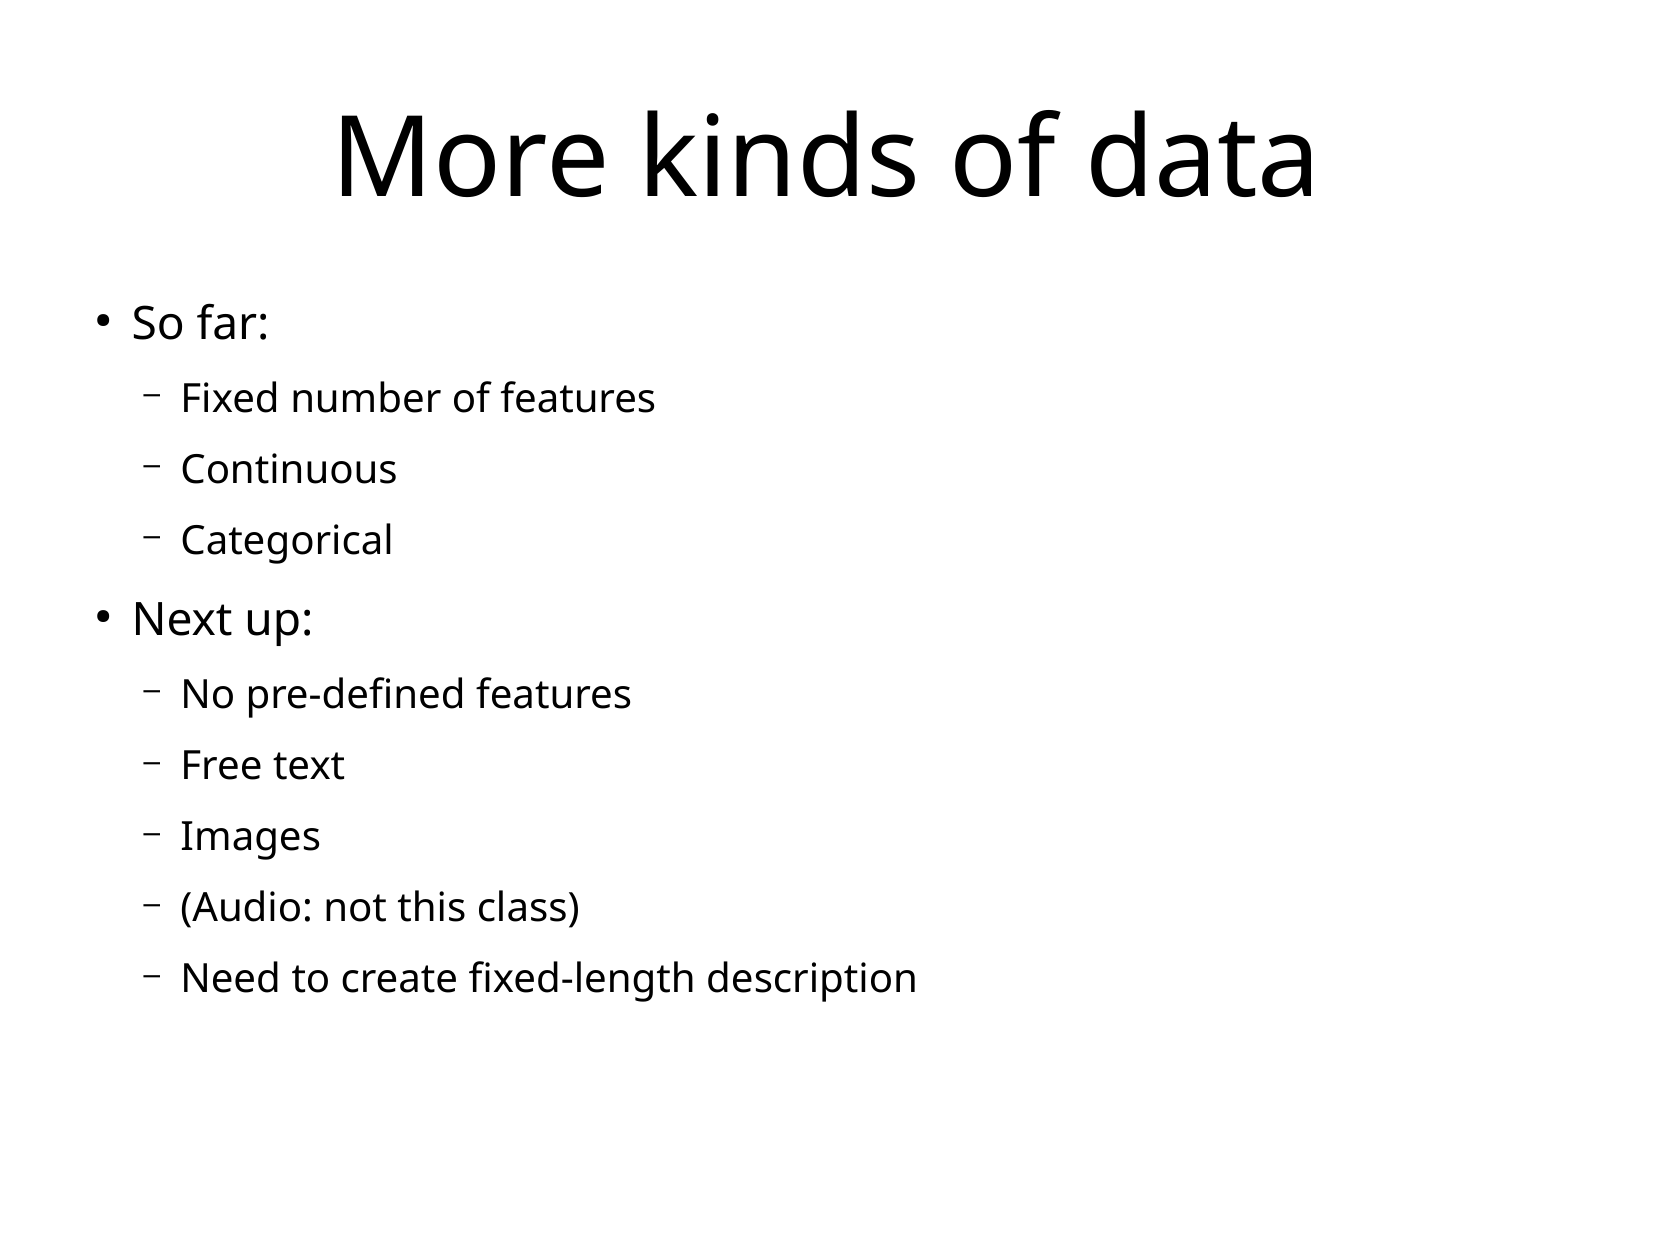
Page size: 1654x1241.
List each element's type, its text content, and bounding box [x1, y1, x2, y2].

title More kinds of data [82, 49, 1571, 257]
list So far: Fixed number of features Continuous Categorical Next up: No pre-defined features Free text Images (Audio: not this class) Need to create fixed-length description [82, 290, 1571, 1010]
